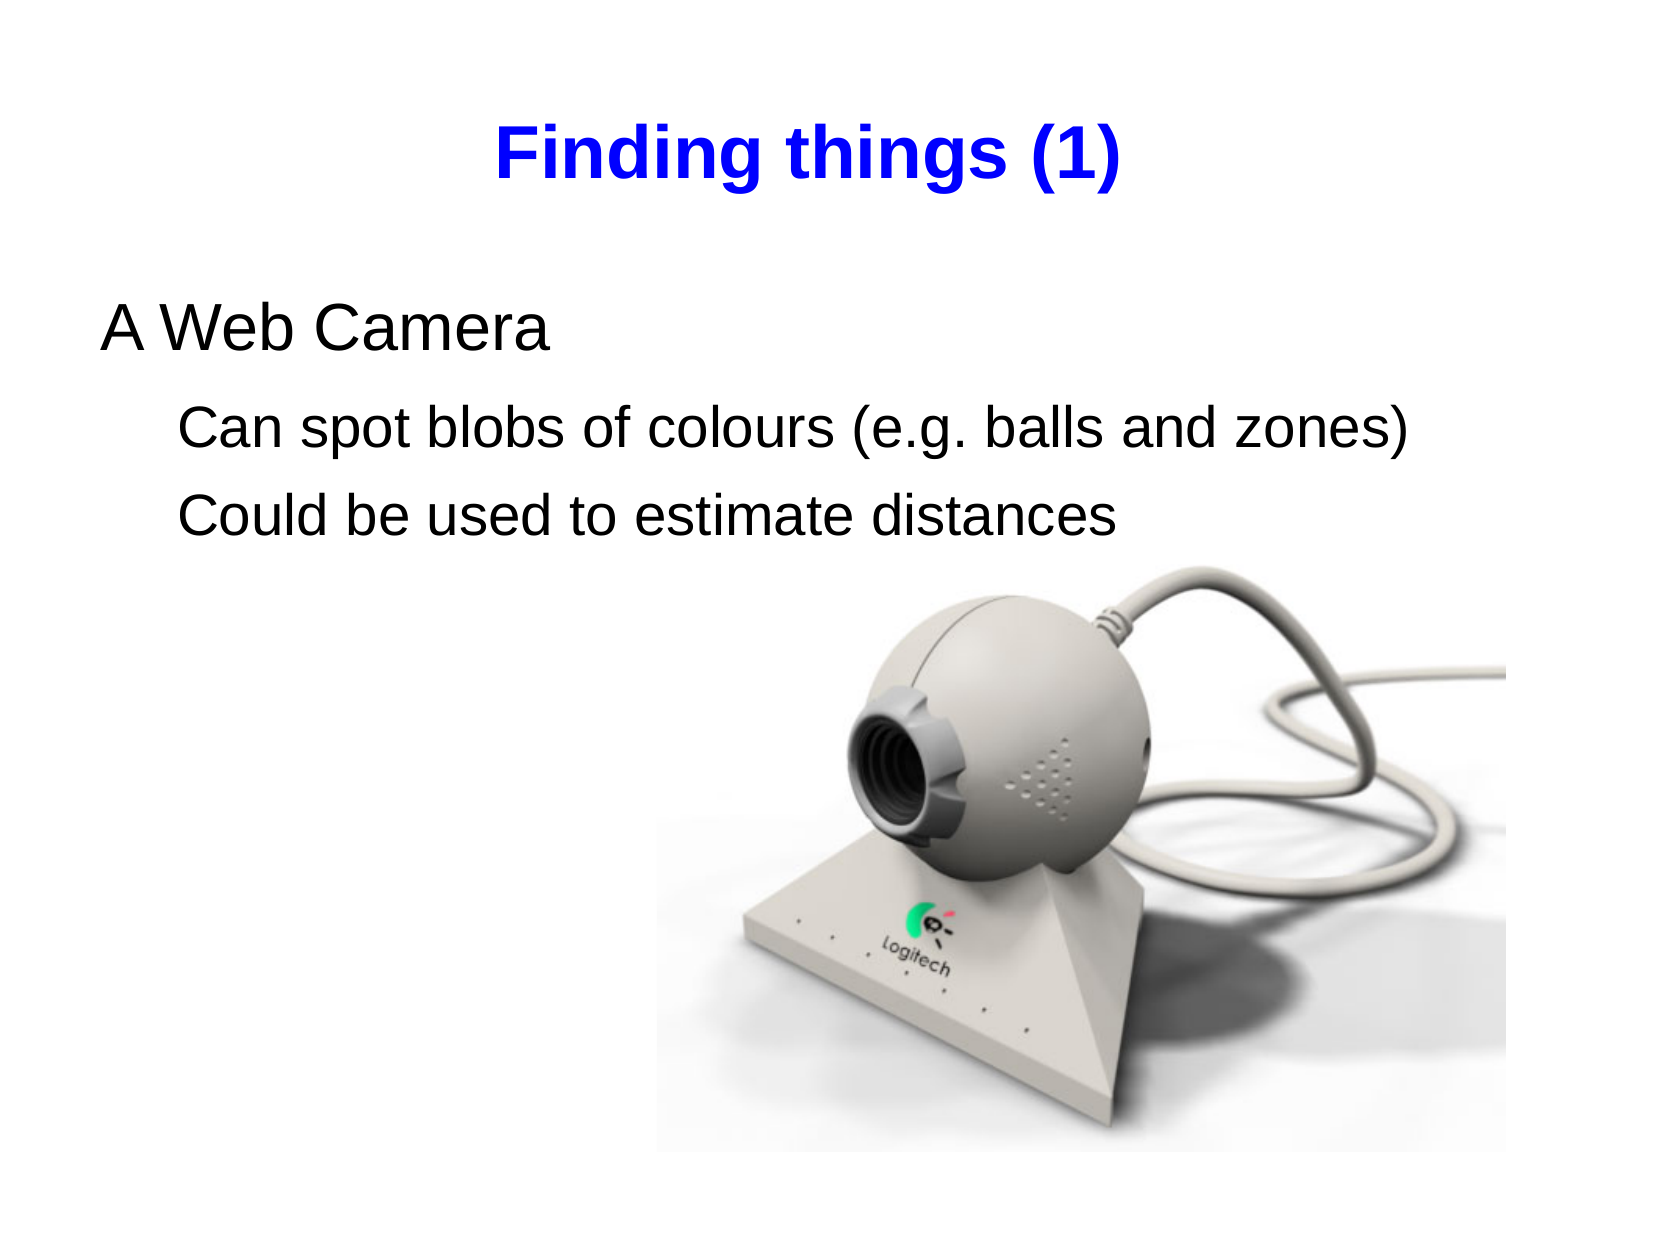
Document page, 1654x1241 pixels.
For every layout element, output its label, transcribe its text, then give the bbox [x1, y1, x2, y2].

list A Web Camera Can spot blobs of colours (e.g. balls and zones) Could be used to estimate distances [82, 290, 1571, 1094]
picture [656, 552, 1506, 1152]
title Finding things (1) [82, 56, 1571, 250]
